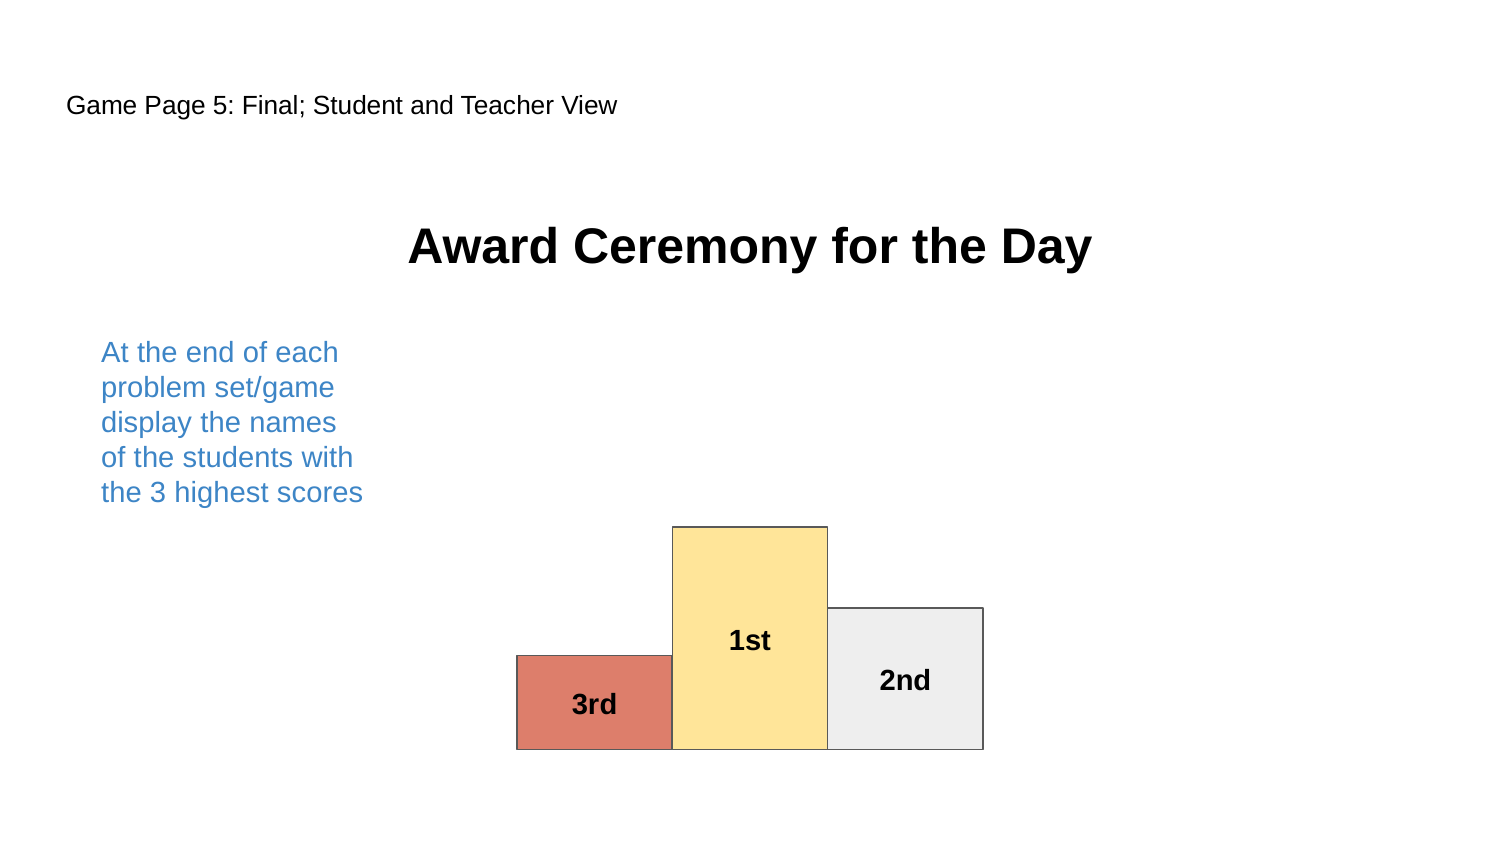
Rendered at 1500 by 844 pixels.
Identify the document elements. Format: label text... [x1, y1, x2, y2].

title Game Page 5: Final; Student and Teacher View [51, 72, 1449, 167]
text_box 3rd [516, 655, 672, 750]
text_box At the end of each problem set/game display the names of the students with the 3 highest scores [85, 318, 382, 524]
text_box 1st [672, 526, 828, 750]
text_box 2nd [827, 607, 984, 750]
list Award Ceremony for the Day [51, 189, 1449, 750]
